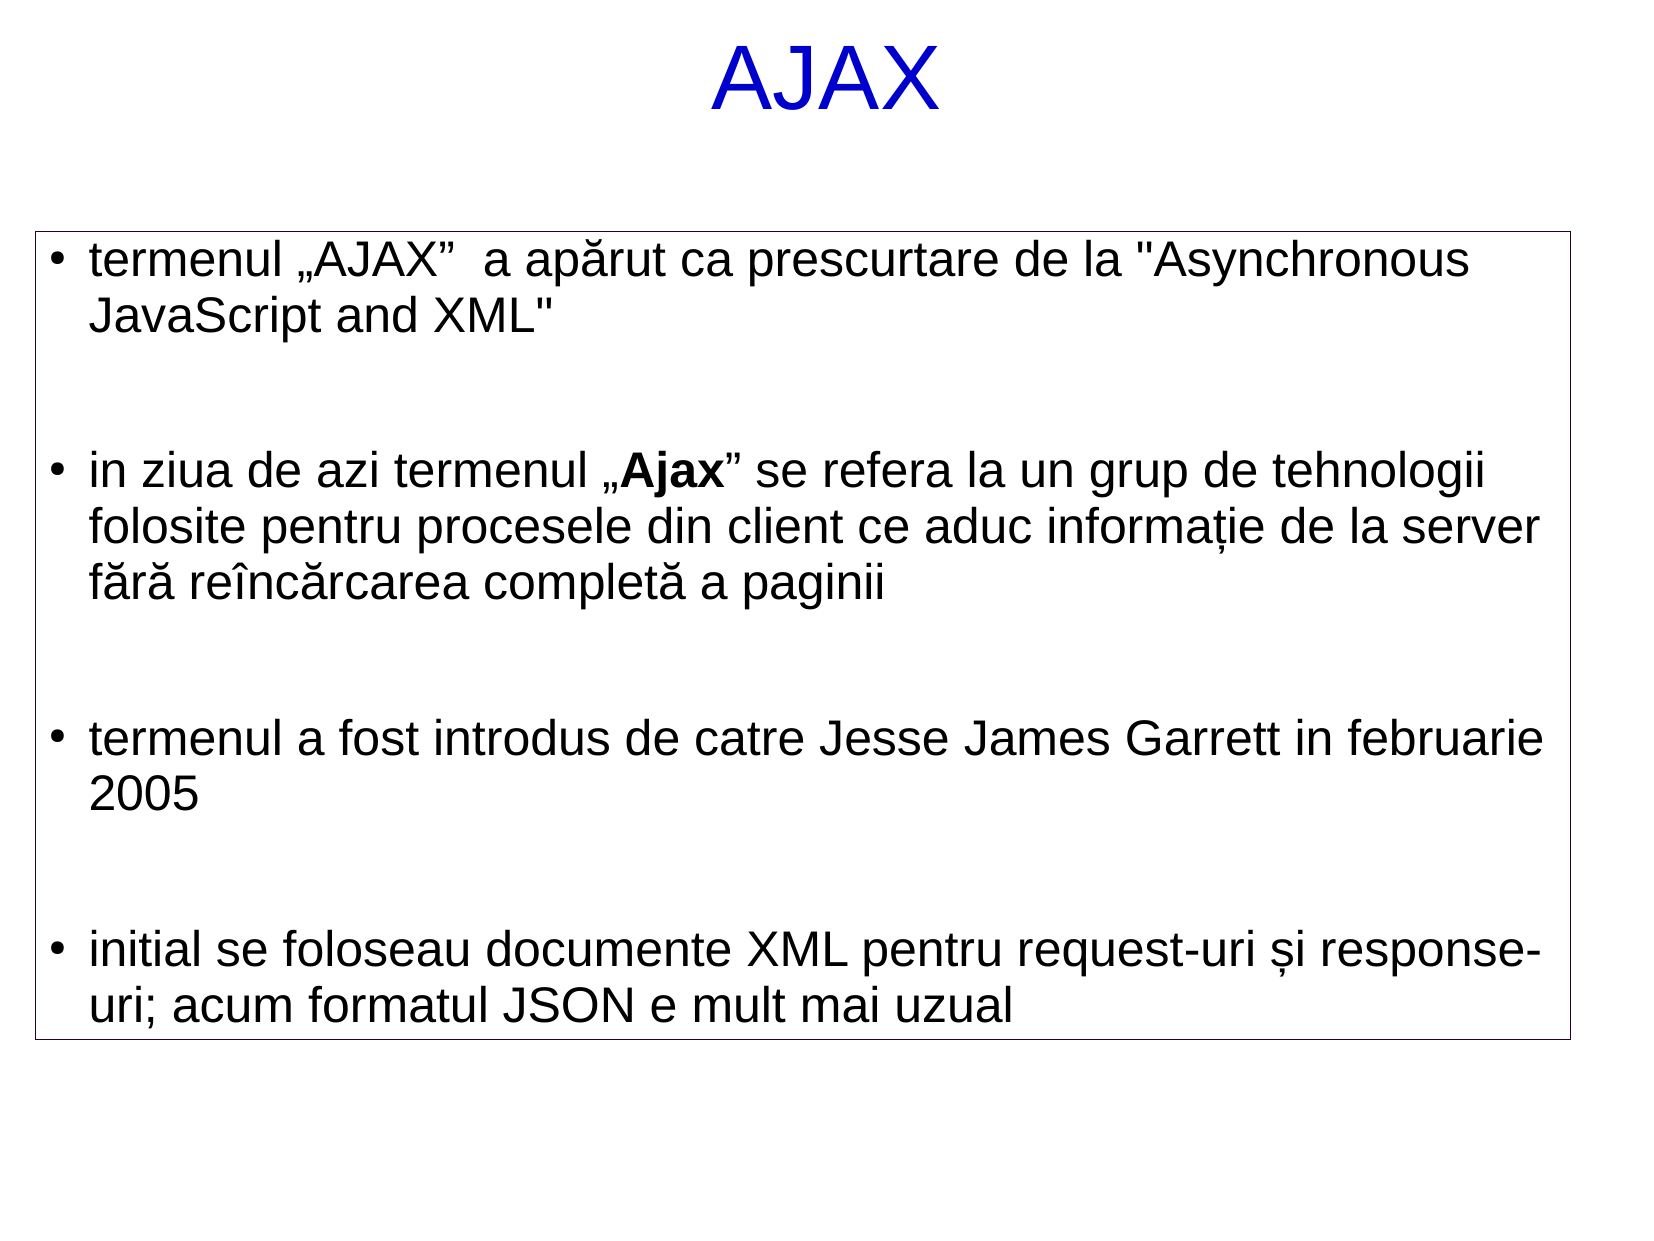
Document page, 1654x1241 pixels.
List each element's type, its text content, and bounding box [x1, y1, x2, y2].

title AJAX [82, 13, 1571, 142]
list termenul „AJAX” a apărut ca prescurtare de la "Asynchronous JavaScript and XML" in ziua de azi termenul „Ajax” se refera la un grup de tehnologii folosite pentru procesele din client ce aduc informație de la server fără reîncărcarea completă a paginii termenul a fost introdus de catre Jesse James Garrett in februarie 2005 initial se foloseau documente XML pentru request-uri și response-uri; acum formatul JSON e mult mai uzual [35, 231, 1571, 1040]
